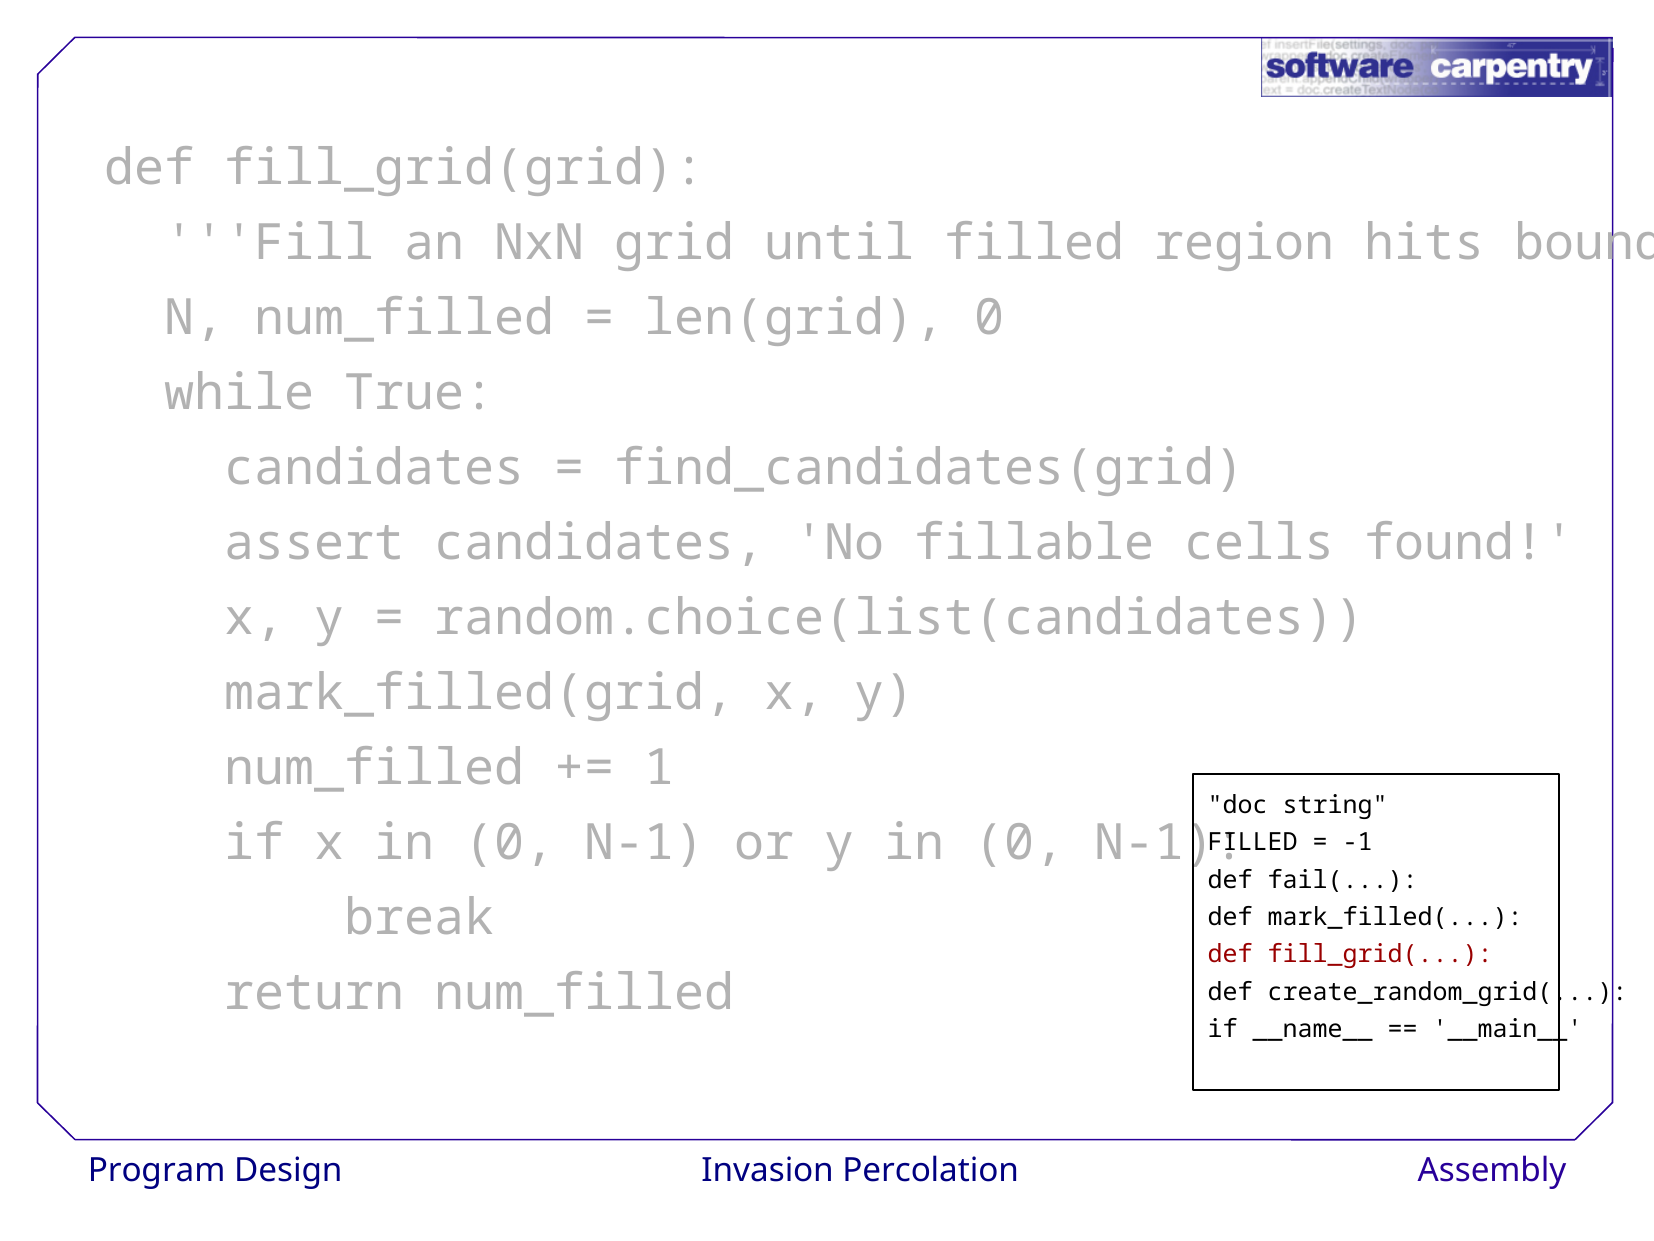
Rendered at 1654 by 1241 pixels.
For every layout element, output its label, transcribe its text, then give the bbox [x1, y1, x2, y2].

picture [1261, 39, 1613, 97]
text_box def fill_grid(grid): '''Fill an NxN grid until filled region hits boundary.''' N, num_filled = len(grid), 0 while True: candidates = find_candidates(grid) assert candidates, 'No fillable cells found!' x, y = random.choice(list(candidates)) mark_filled(grid, x, y) num_filled += 1 if x in (0, N-1) or y in (0, N-1): break return num_filled [89, 112, 1508, 1055]
text_box "doc string" FILLED = -1 def fail(...): def mark_filled(...): def fill_grid(...): def create_random_grid(...): if __name__ == '__main__' [1192, 773, 1560, 1091]
